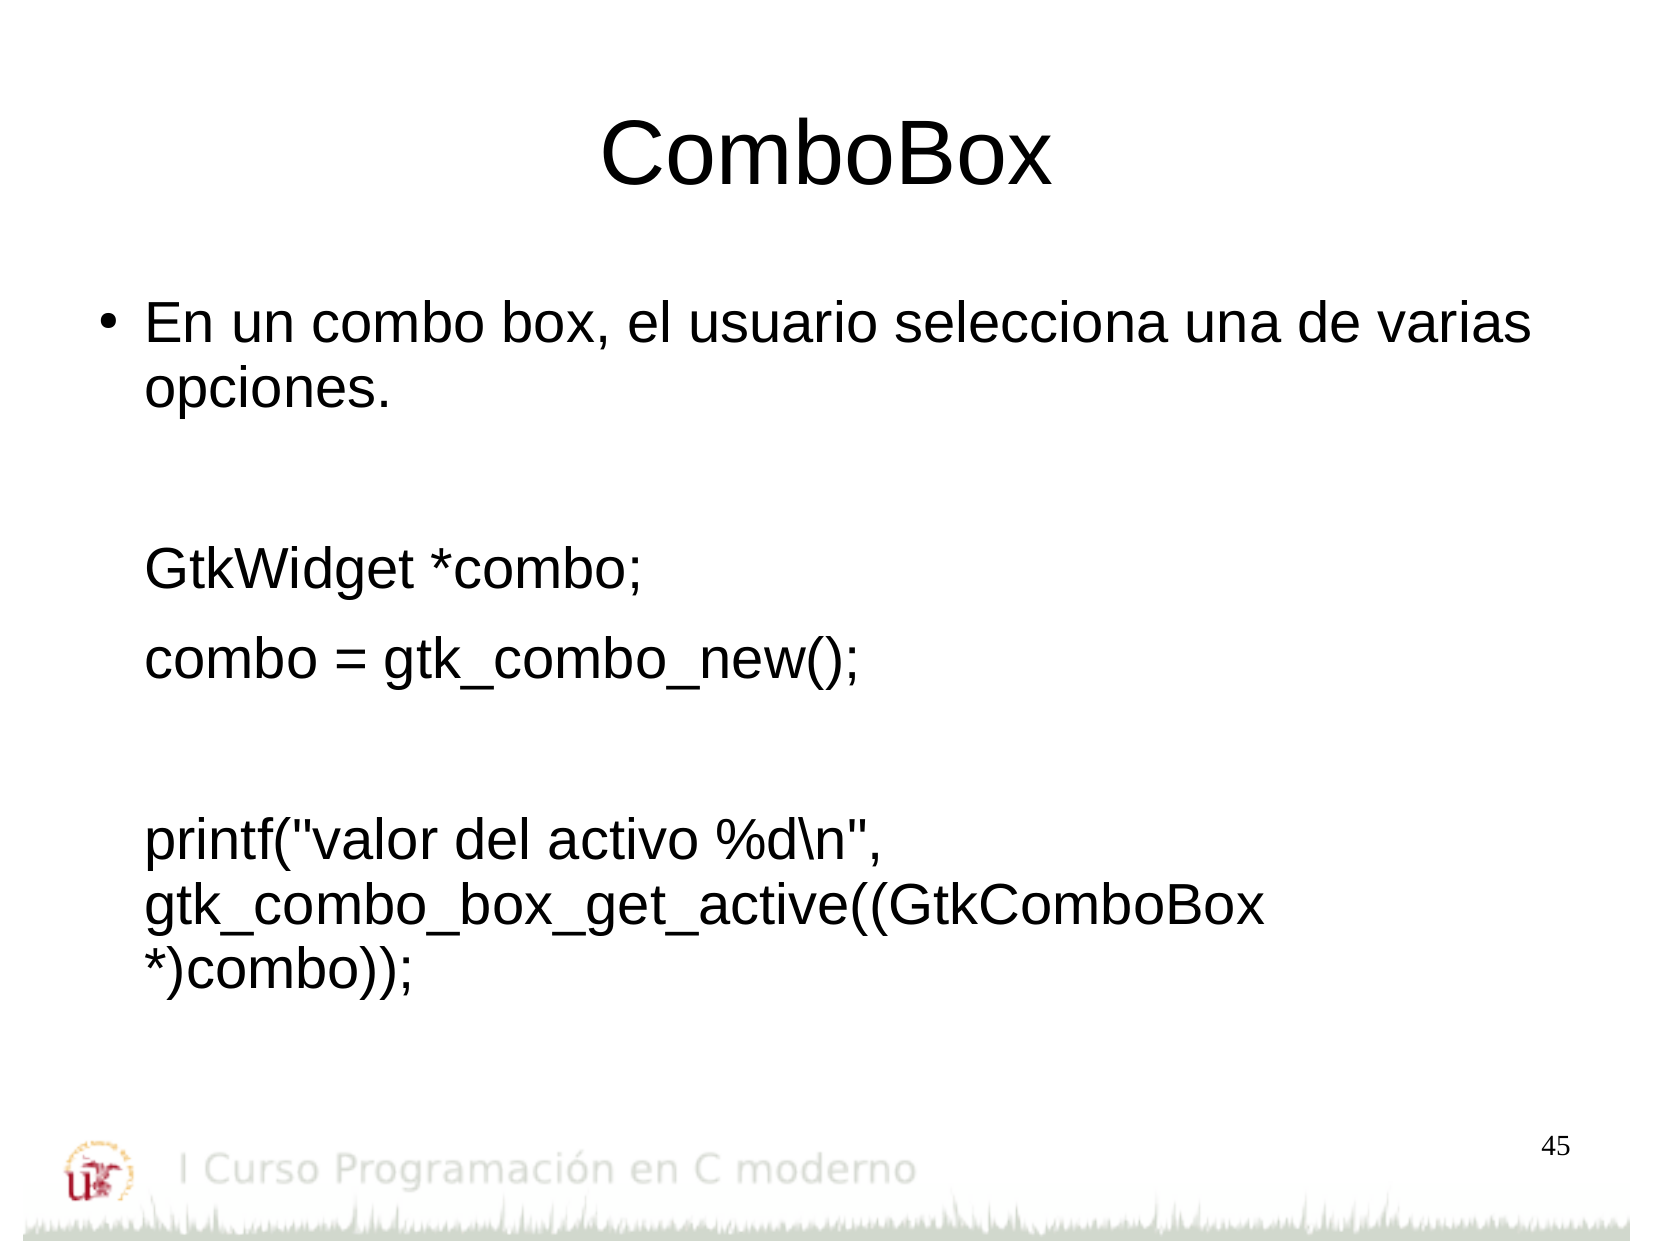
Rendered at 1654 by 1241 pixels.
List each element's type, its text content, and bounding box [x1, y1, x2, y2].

title ComboBox [82, 49, 1571, 257]
picture [23, 1136, 1630, 1241]
list En un combo box, el usuario selecciona una de varias opciones. GtkWidget *combo; combo = gtk_combo_new(); printf("valor del activo %d\n", gtk_combo_box_get_active((GtkComboBox *)combo)); [82, 290, 1538, 1010]
